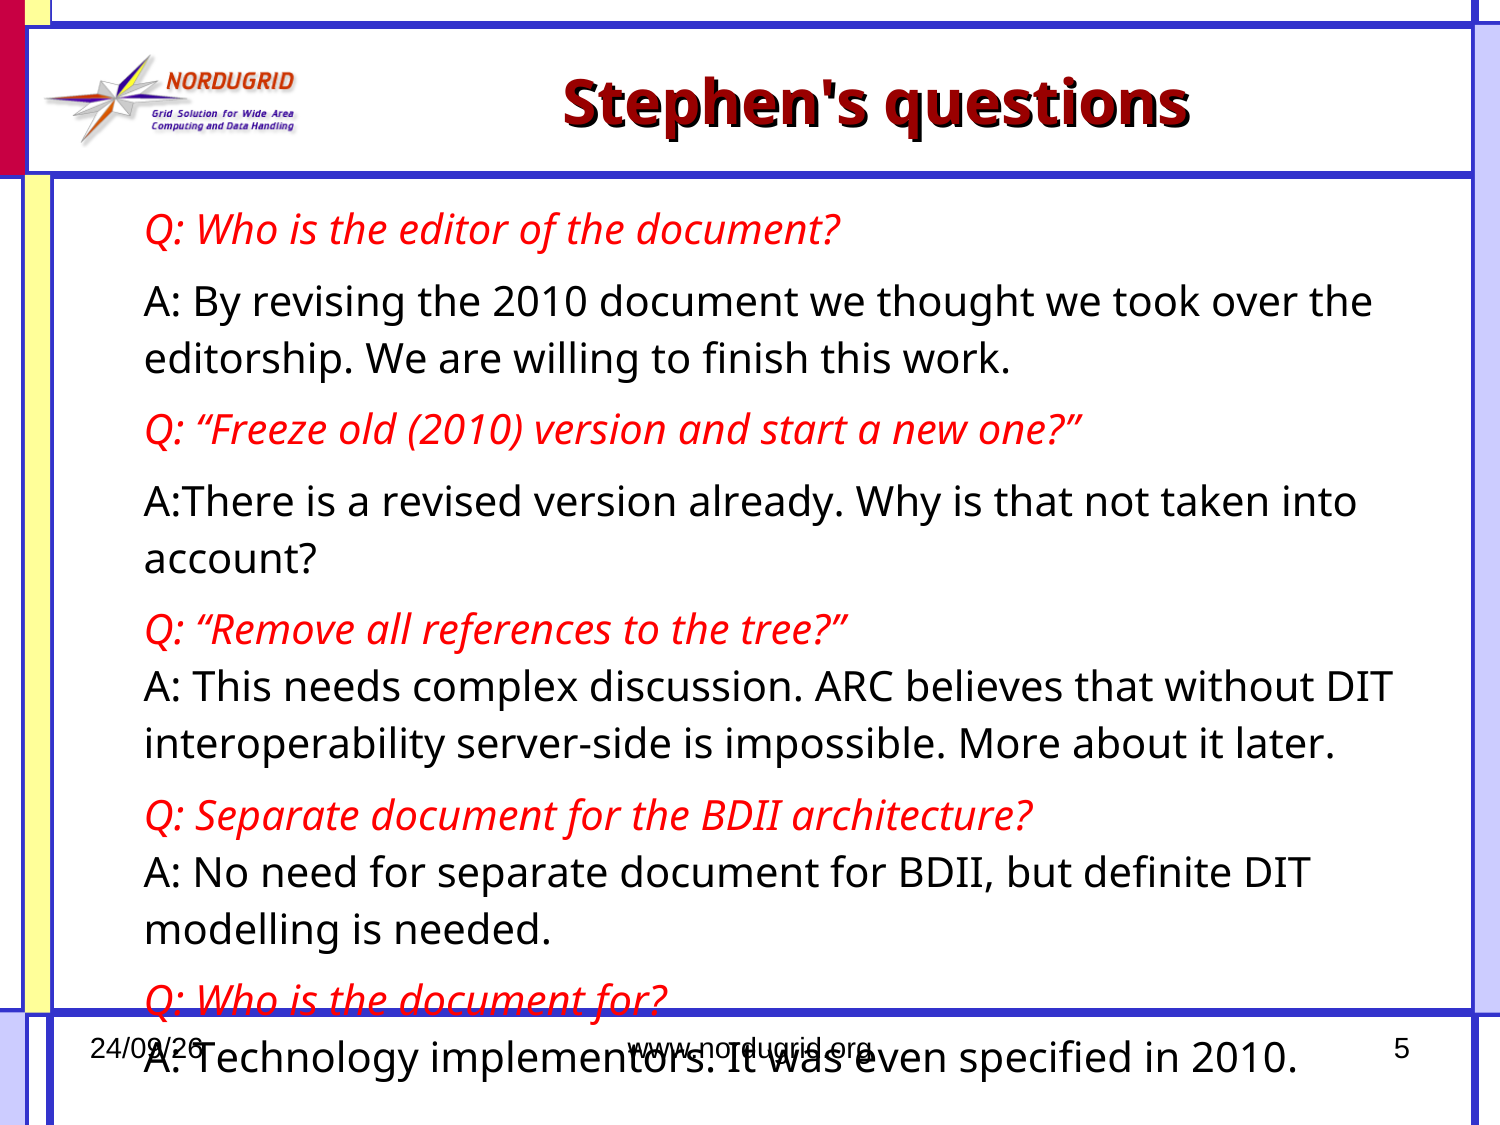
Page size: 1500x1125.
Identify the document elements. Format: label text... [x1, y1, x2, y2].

picture [40, 49, 301, 148]
title Stephen's questions [324, 17, 1428, 183]
list Q: Who is the editor of the document? A: By revising the 2010 document we thought we took over the editorship. We are willing to finish this work. Q: “Freeze old (2010) version and start a new one?” A:There is a revised version already. Why is that not taken into account? Q: “Remove all references to the tree?” A: This needs complex discussion. ARC believes that without DIT interoperability server-side is impossible. More about it later. Q: Separate document for the BDII architecture? A: No need for separate document for BDII, but definite DIT modelling is needed. Q: Who is the document for? A: Technology implementors. It was even specified in 2010. [87, 200, 1426, 1015]
